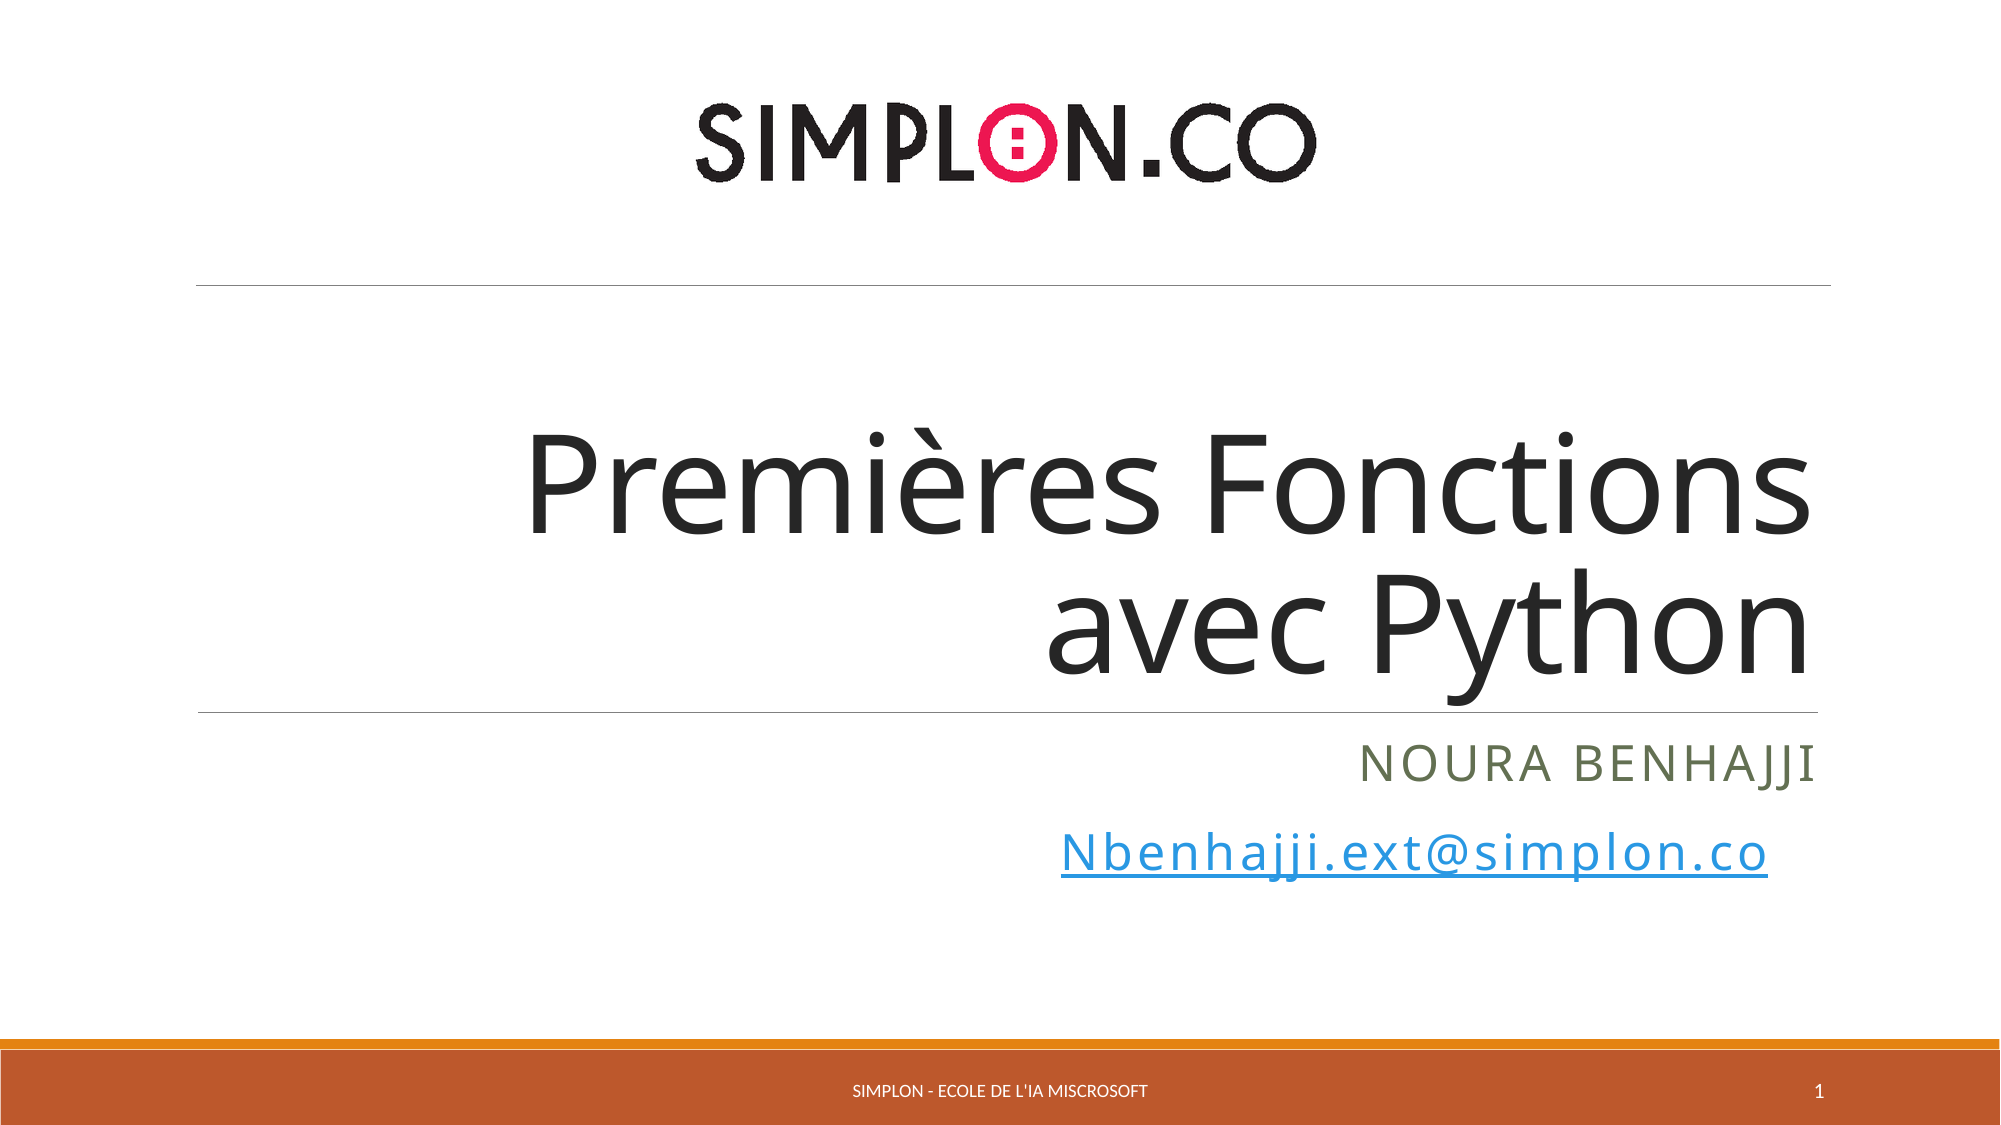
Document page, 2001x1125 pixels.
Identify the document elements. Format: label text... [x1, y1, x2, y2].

text_box Noura benhajji Nbenhajji.ext@simplon.co [180, 730, 1831, 919]
text_box Premières Fonctions avec Python [180, 124, 1830, 710]
text_box <numéro> [1624, 1059, 1840, 1120]
text_box Simplon - Ecole de l'IA Miscrosoft [604, 1059, 1396, 1120]
picture [673, 26, 1343, 236]
